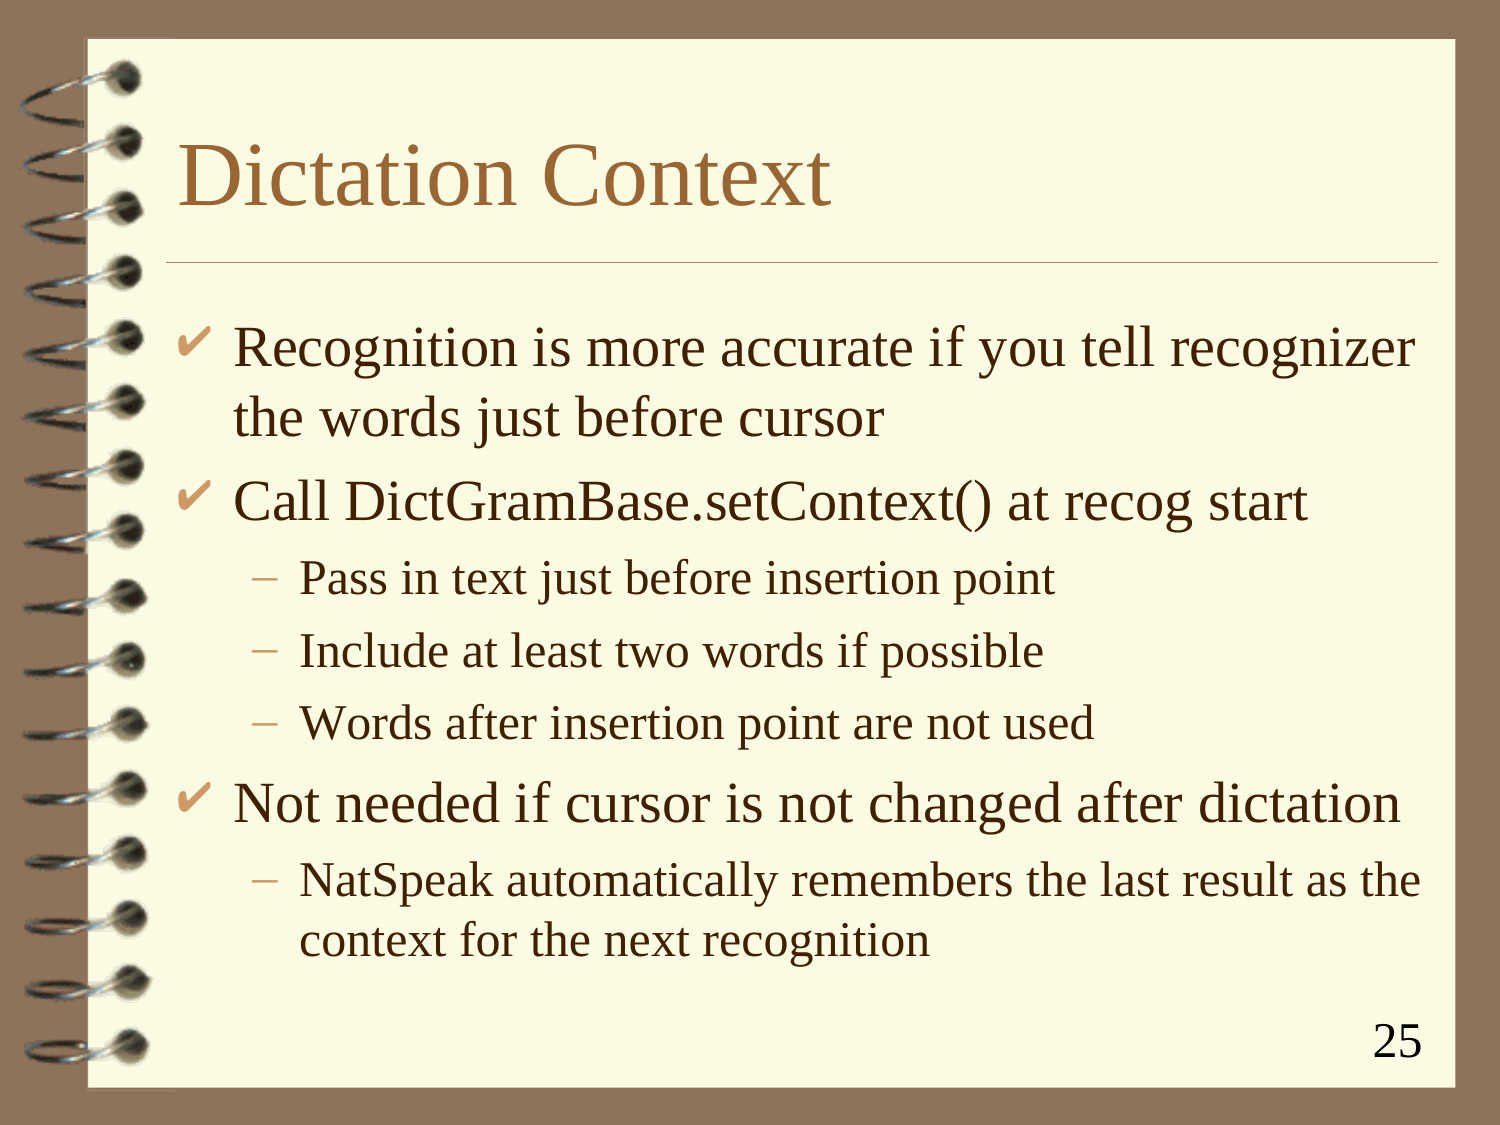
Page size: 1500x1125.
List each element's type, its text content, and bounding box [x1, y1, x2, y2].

title Dictation Context [162, 74, 1438, 263]
picture [0, 0, 175, 1125]
list Recognition is more accurate if you tell recognizer the words just before cursor Call DictGramBase.setContext() at recog start Pass in text just before insertion point Include at least two words if possible Words after insertion point are not used Not needed if cursor is not changed after dictation NatSpeak automatically remembers the last result as the context for the next recognition [162, 299, 1438, 976]
